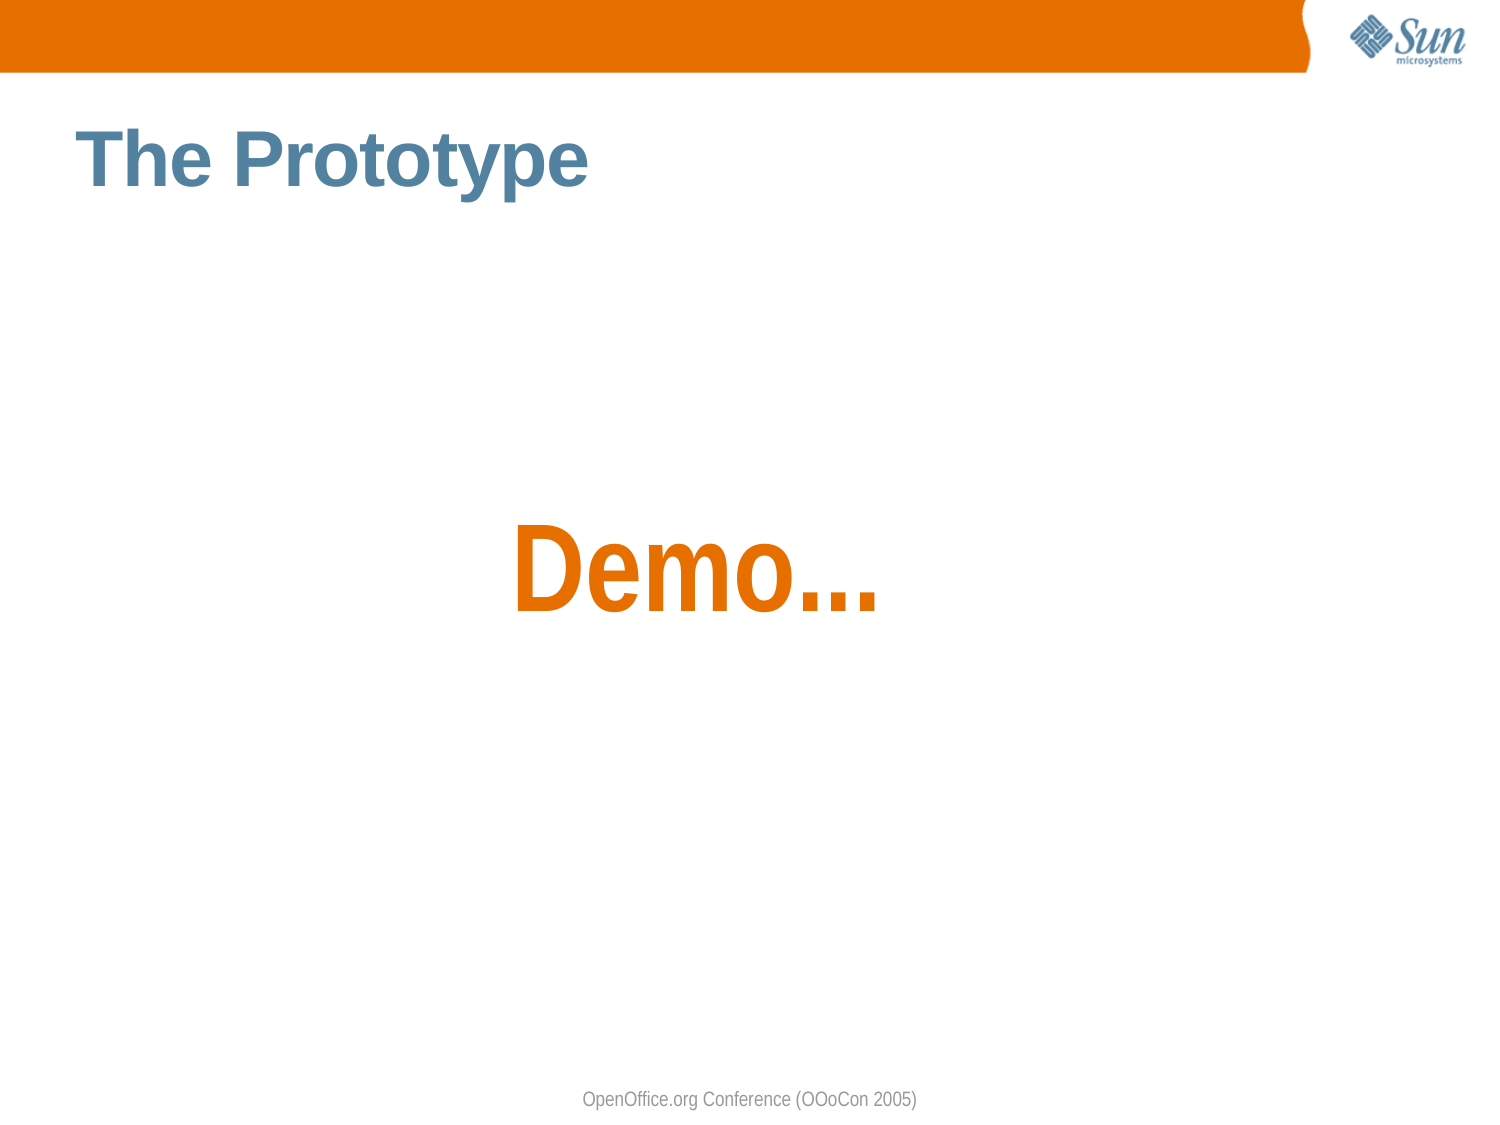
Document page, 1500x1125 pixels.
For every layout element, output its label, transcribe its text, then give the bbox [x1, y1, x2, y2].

title The Prototype [75, 122, 1438, 228]
text_box Demo... [134, 300, 1362, 849]
picture [0, 0, 1500, 75]
